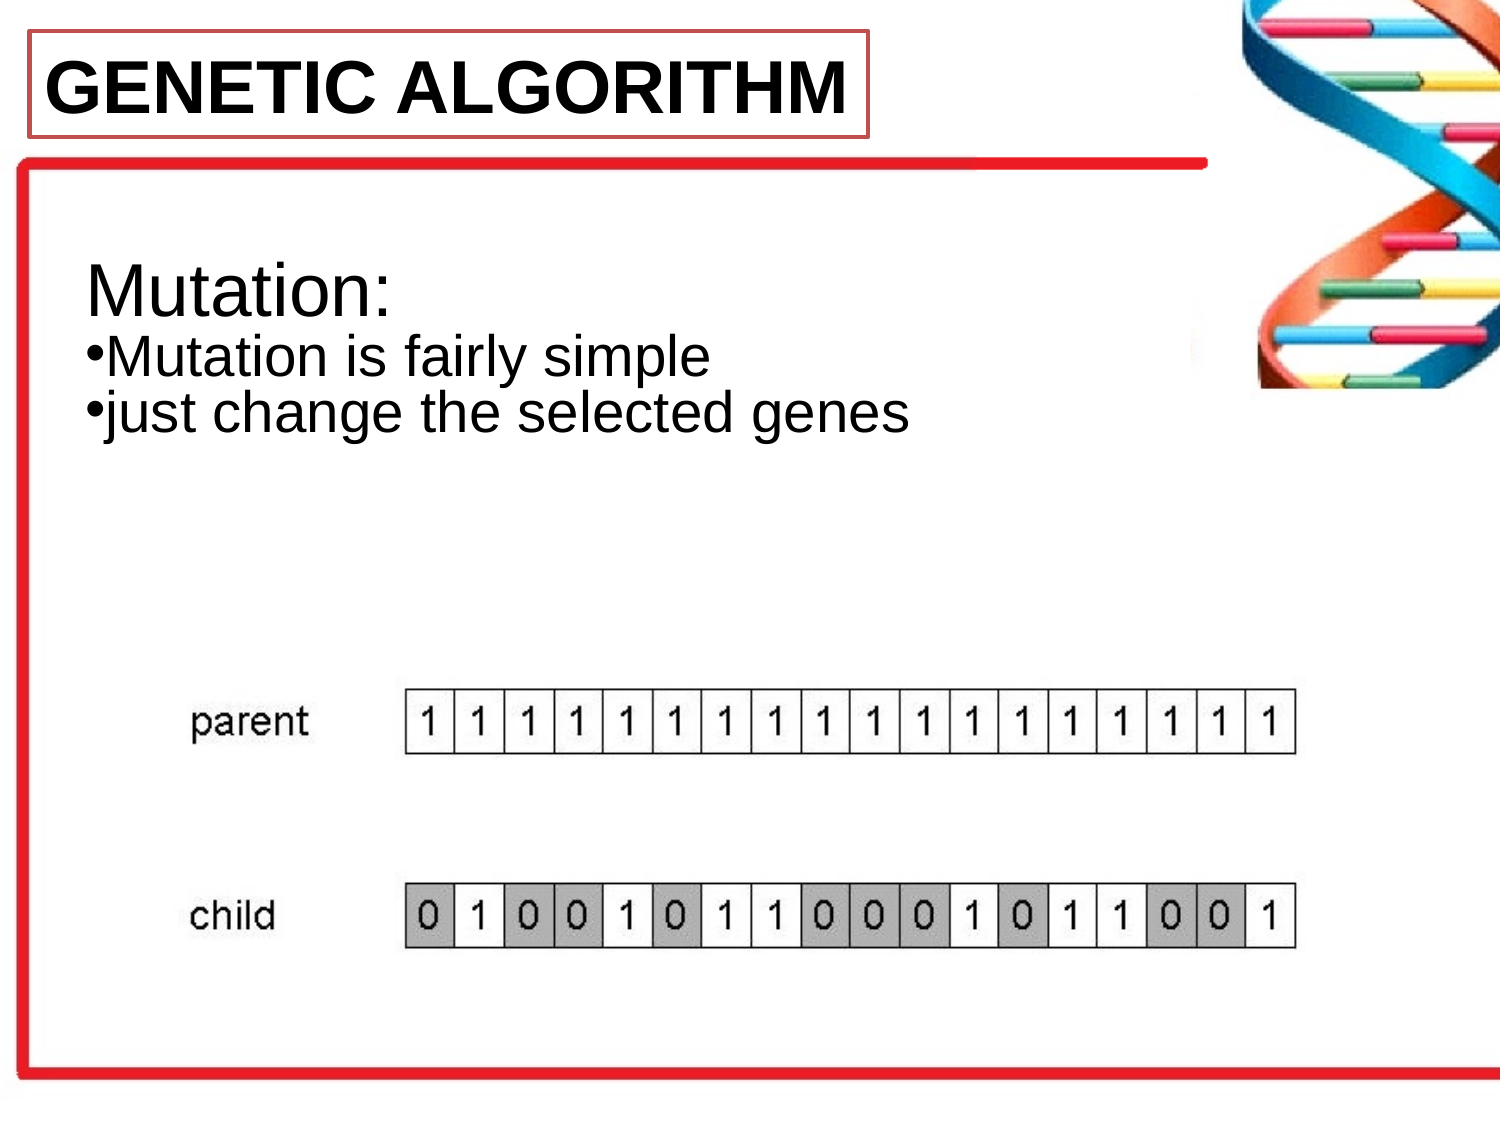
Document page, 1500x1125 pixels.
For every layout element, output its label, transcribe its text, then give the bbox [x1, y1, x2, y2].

picture [0, 0, 1500, 1125]
text_box GENETIC ALGORITHM [29, 30, 869, 137]
text_box Mutation: Mutation is fairly simple just change the selected genes [70, 234, 1081, 924]
